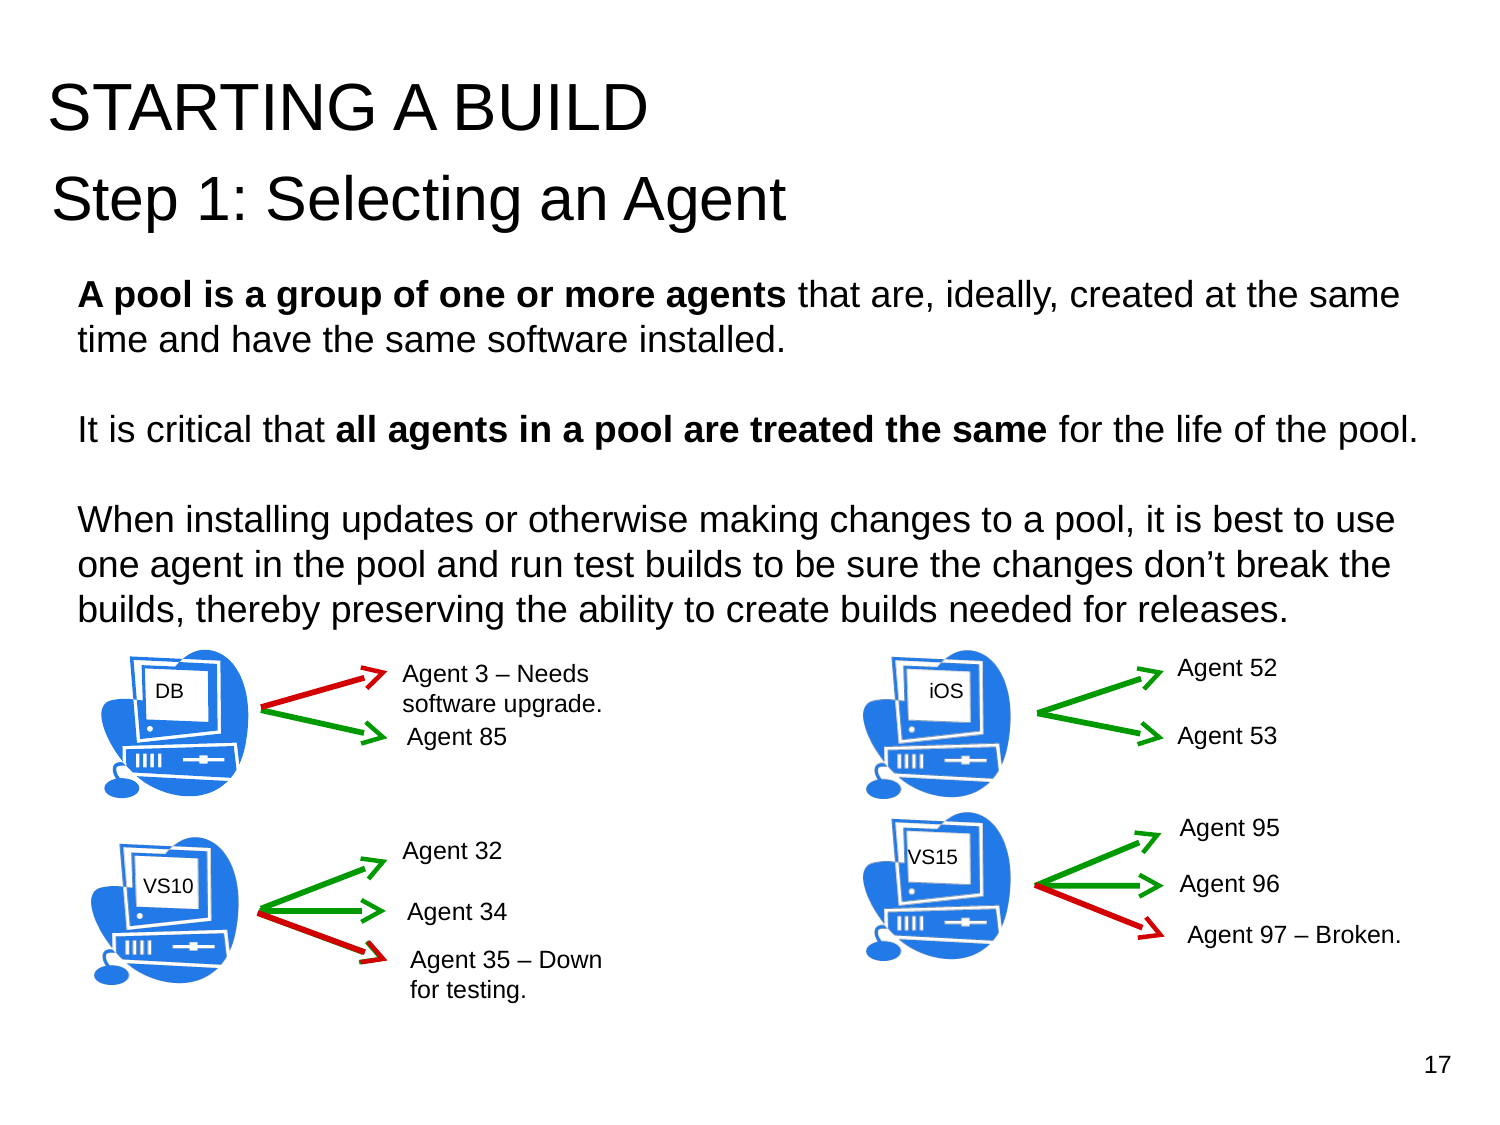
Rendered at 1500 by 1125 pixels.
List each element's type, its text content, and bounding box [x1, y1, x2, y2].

text_box A pool is a group of one or more agents that are, ideally, created at the same time and have the same software installed. It is critical that all agents in a pool are treated the same for the life of the pool. When installing updates or otherwise making changes to a pool, it is best to use one agent in the pool and run test builds to be sure the changes don’t break the builds, thereby preserving the ability to create builds needed for releases. [62, 262, 1450, 638]
title Starting a build [48, 57, 1452, 150]
slide_number <number> [1325, 1047, 1452, 1080]
text_box Agent 53 [1162, 712, 1400, 758]
picture [100, 648, 252, 799]
text_box Agent 35 – Down for testing. [395, 936, 633, 1012]
text_box VS10 [128, 865, 242, 906]
text_box VS15 [892, 836, 984, 876]
text_box Agent 95 [1164, 804, 1403, 850]
text_box Agent 52 [1162, 643, 1400, 689]
picture [862, 649, 1014, 799]
text_box DB [140, 669, 213, 710]
text_box Agent 96 [1164, 859, 1403, 905]
text_box Agent 34 [392, 887, 630, 933]
picture [862, 811, 1014, 961]
text_box Agent 32 [387, 827, 625, 872]
text_box Agent 97 – Broken. [1172, 911, 1450, 956]
text_box Agent 85 [392, 713, 630, 759]
list Step 1: Selecting an Agent [48, 150, 1452, 241]
picture [90, 836, 242, 986]
text_box Agent 3 – Needs software upgrade. [387, 649, 625, 725]
